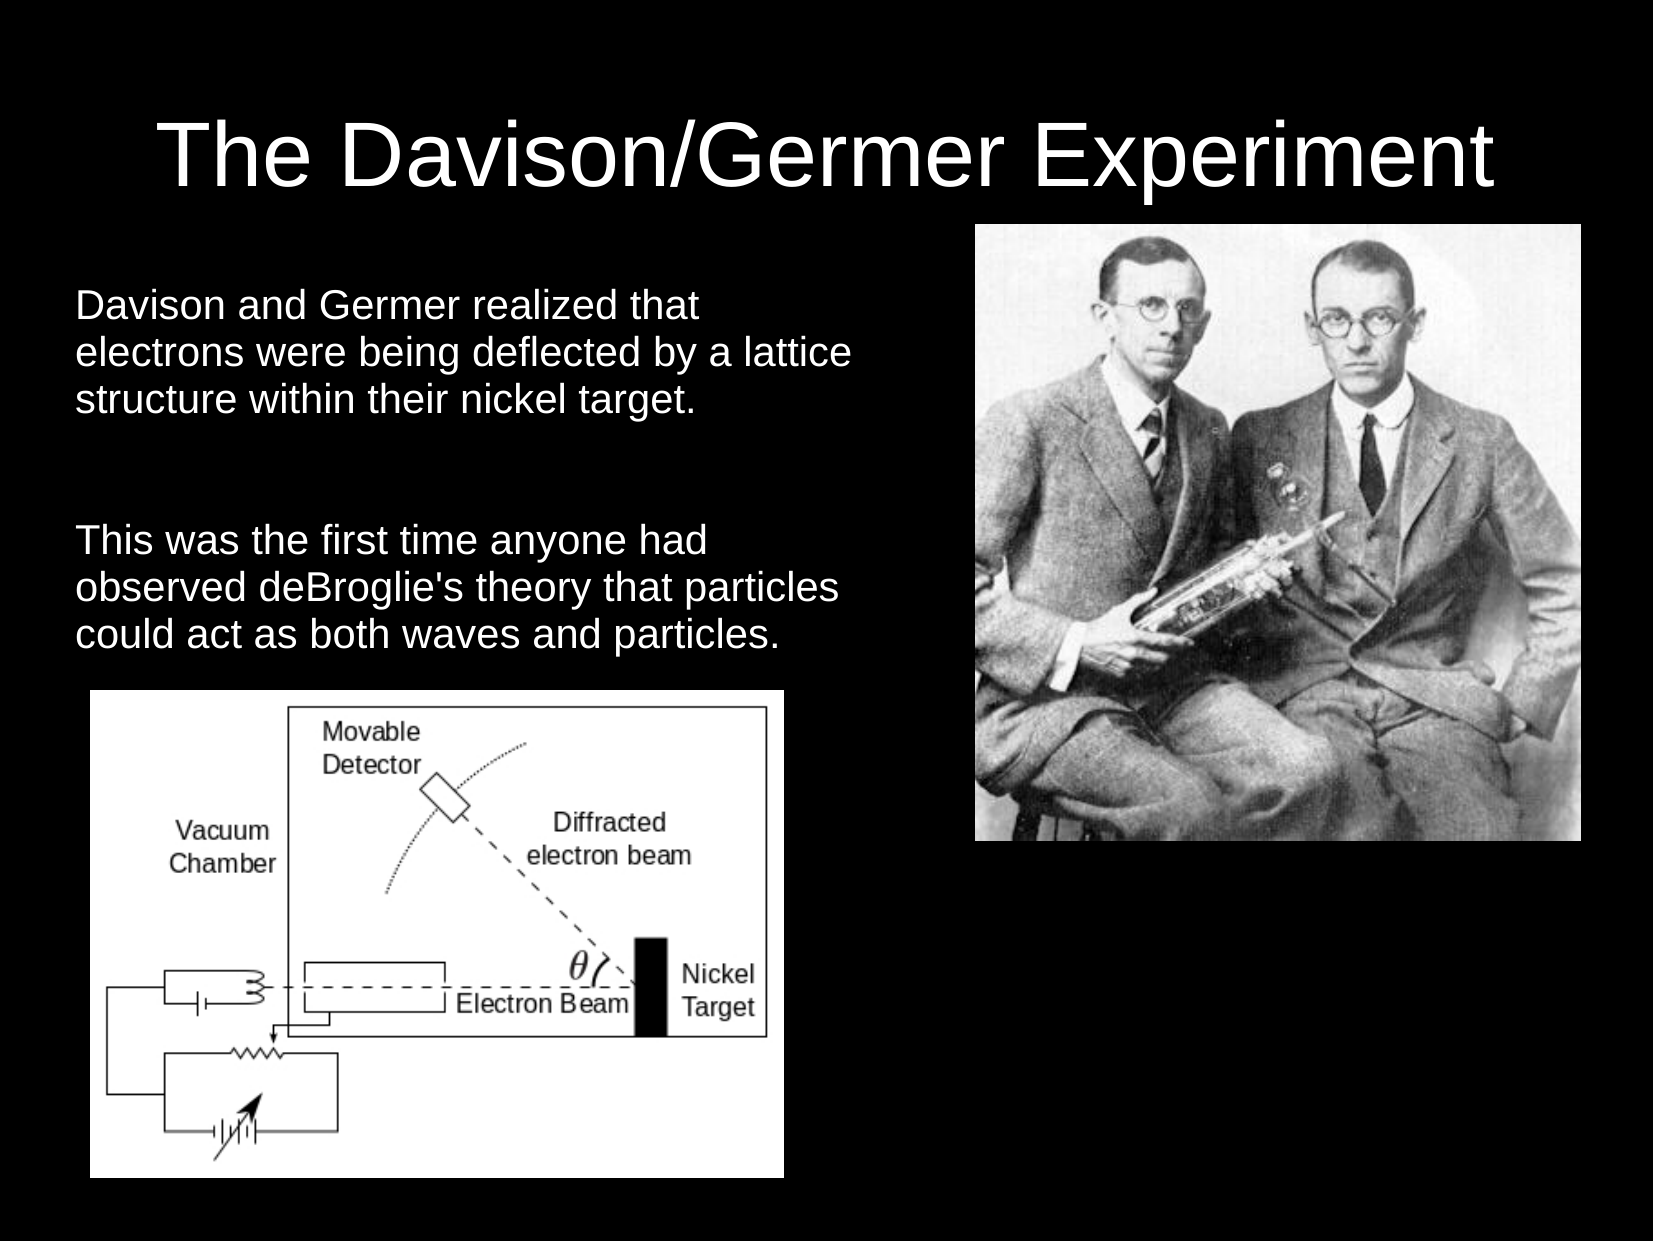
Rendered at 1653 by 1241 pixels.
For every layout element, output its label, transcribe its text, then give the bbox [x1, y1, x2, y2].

picture [975, 224, 1581, 841]
title The Davison/Germer Experiment [82, 49, 1571, 257]
text_box Davison and Germer realized that electrons were being deflected by a lattice structure within their nickel target. This was the first time anyone had observed deBroglie's theory that particles could act as both waves and particles. [74, 202, 855, 735]
picture [90, 735, 784, 1178]
